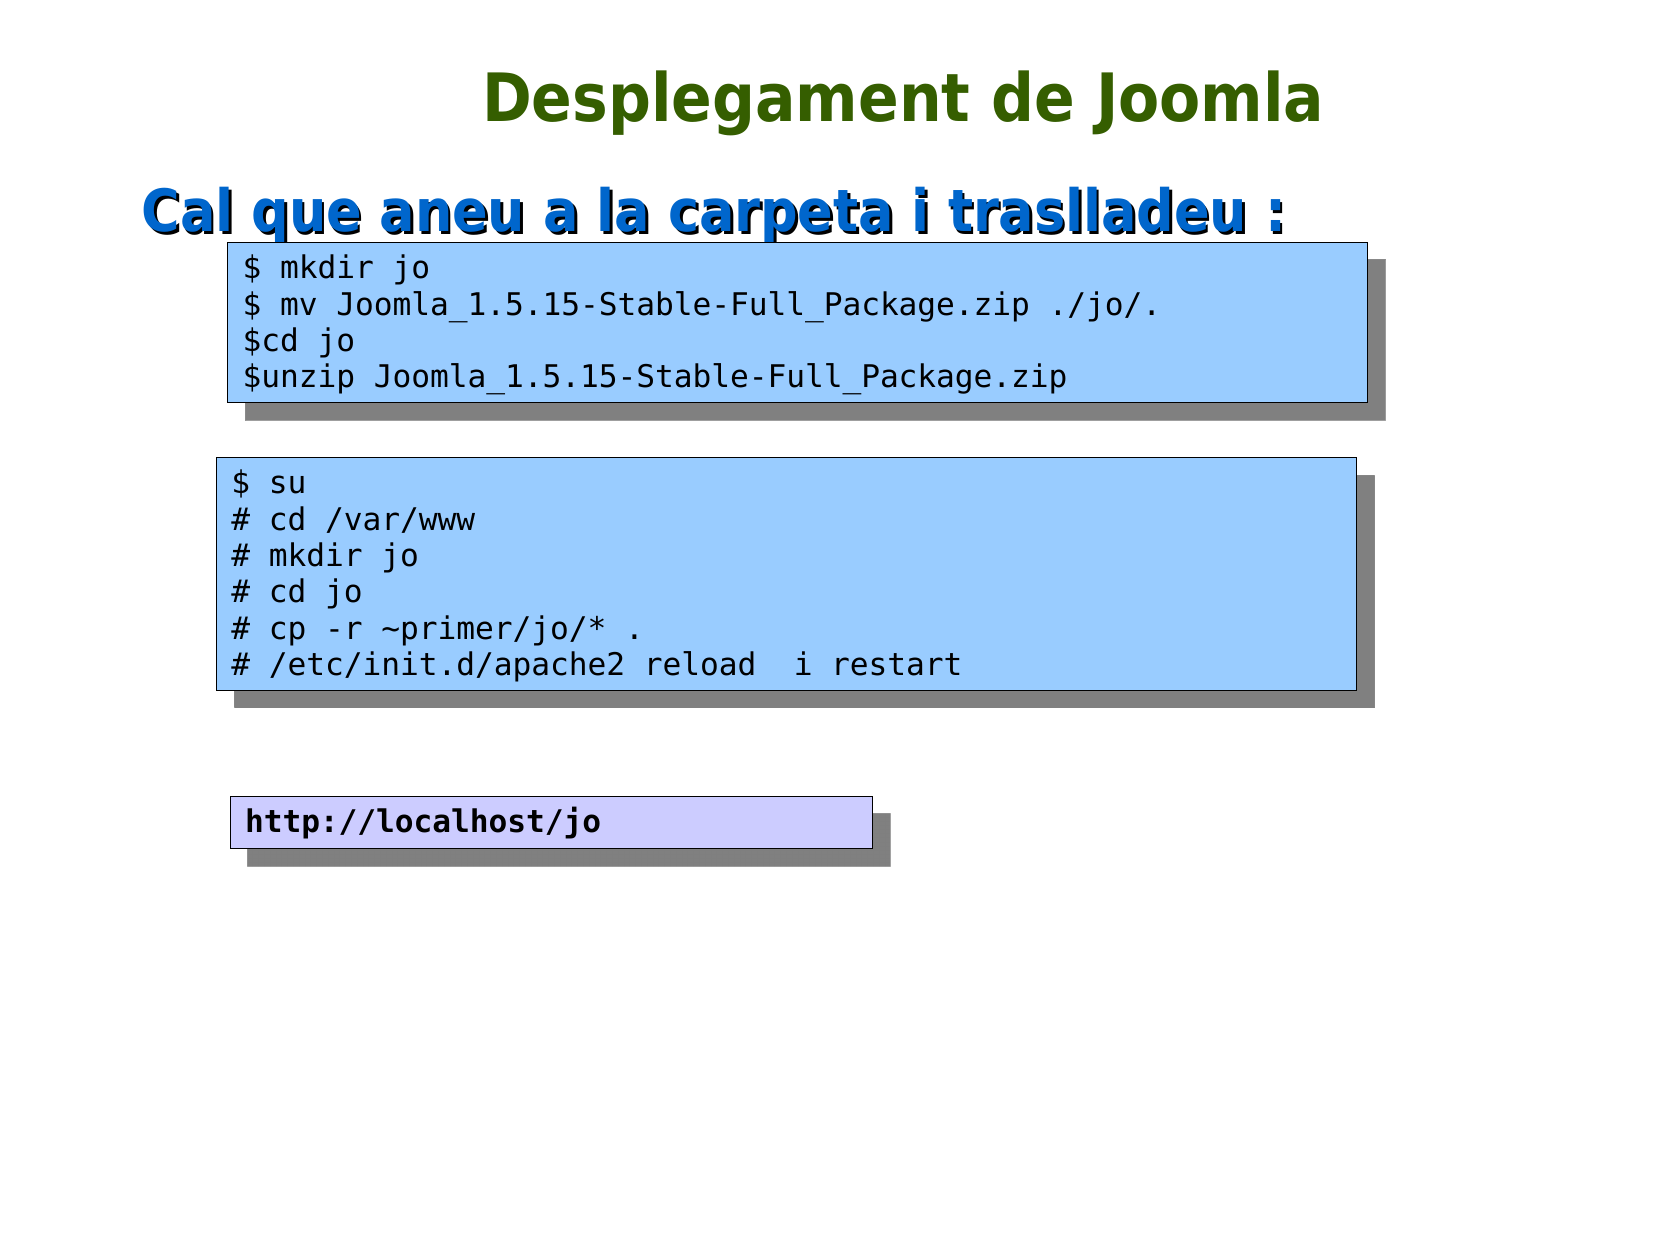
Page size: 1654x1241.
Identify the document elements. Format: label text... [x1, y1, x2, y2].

title Desplegament de Joomla [159, 49, 1648, 148]
list Cal que aneu a la carpeta i traslladeu : [141, 177, 1630, 1013]
text_box $ su # cd /var/www # mkdir jo # cd jo # cp -r ~primer/jo/* . # /etc/init.d/apache2 reload i restart [216, 457, 1357, 691]
text_box $ mkdir jo $ mv Joomla_1.5.15-Stable-Full_Package.zip ./jo/. $cd jo $unzip Joomla_1.5.15-Stable-Full_Package.zip [227, 242, 1368, 403]
text_box http://localhost/jo [230, 796, 873, 849]
